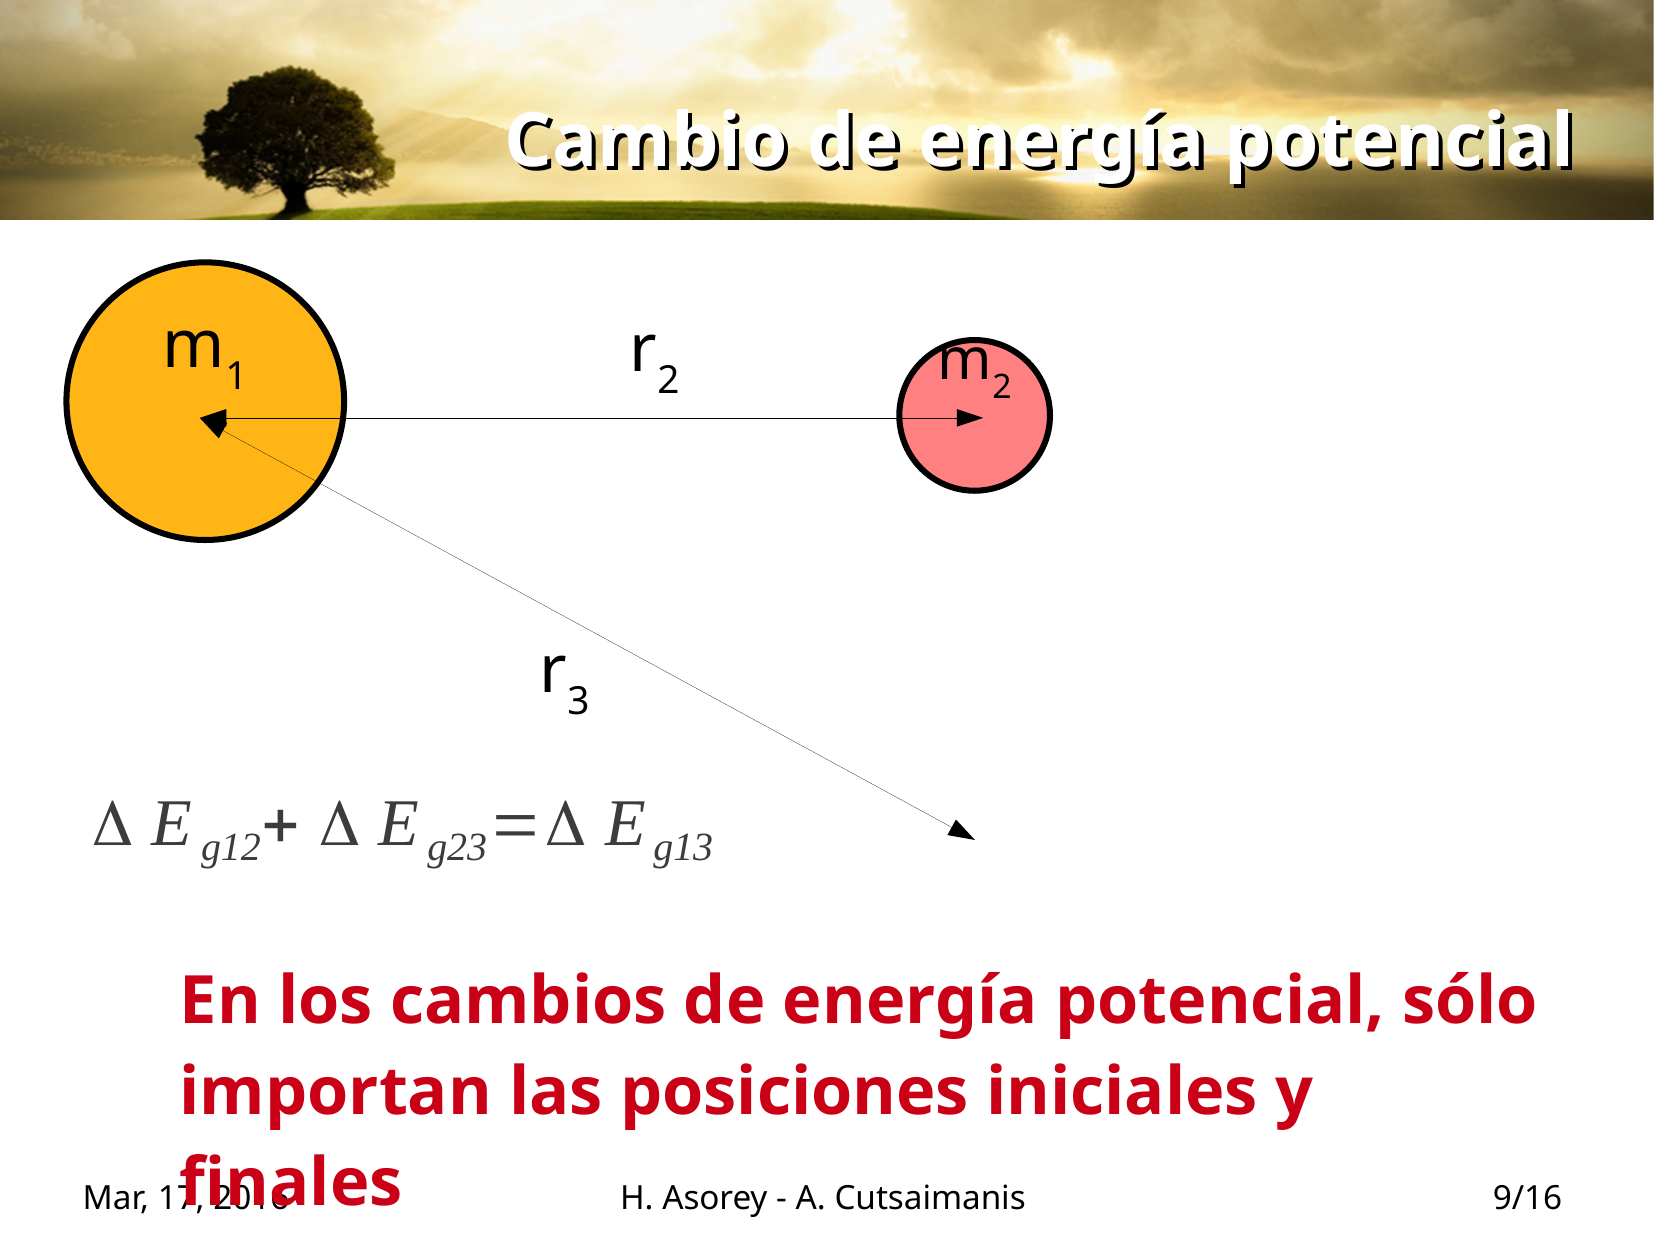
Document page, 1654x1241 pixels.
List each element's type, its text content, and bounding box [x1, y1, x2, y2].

text_box m1 [66, 262, 345, 541]
title Cambio de energía potencial [86, 49, 1576, 226]
text_box En los cambios de energía potencial, sólo importan las posiciones iniciales y finales [165, 945, 1561, 1141]
text_box m1 [224, 419, 343, 482]
chart [84, 785, 721, 871]
text_box r3 [525, 614, 631, 751]
text_box r2 [615, 292, 721, 489]
picture [0, 0, 1654, 220]
text_box m2 [899, 340, 1051, 491]
